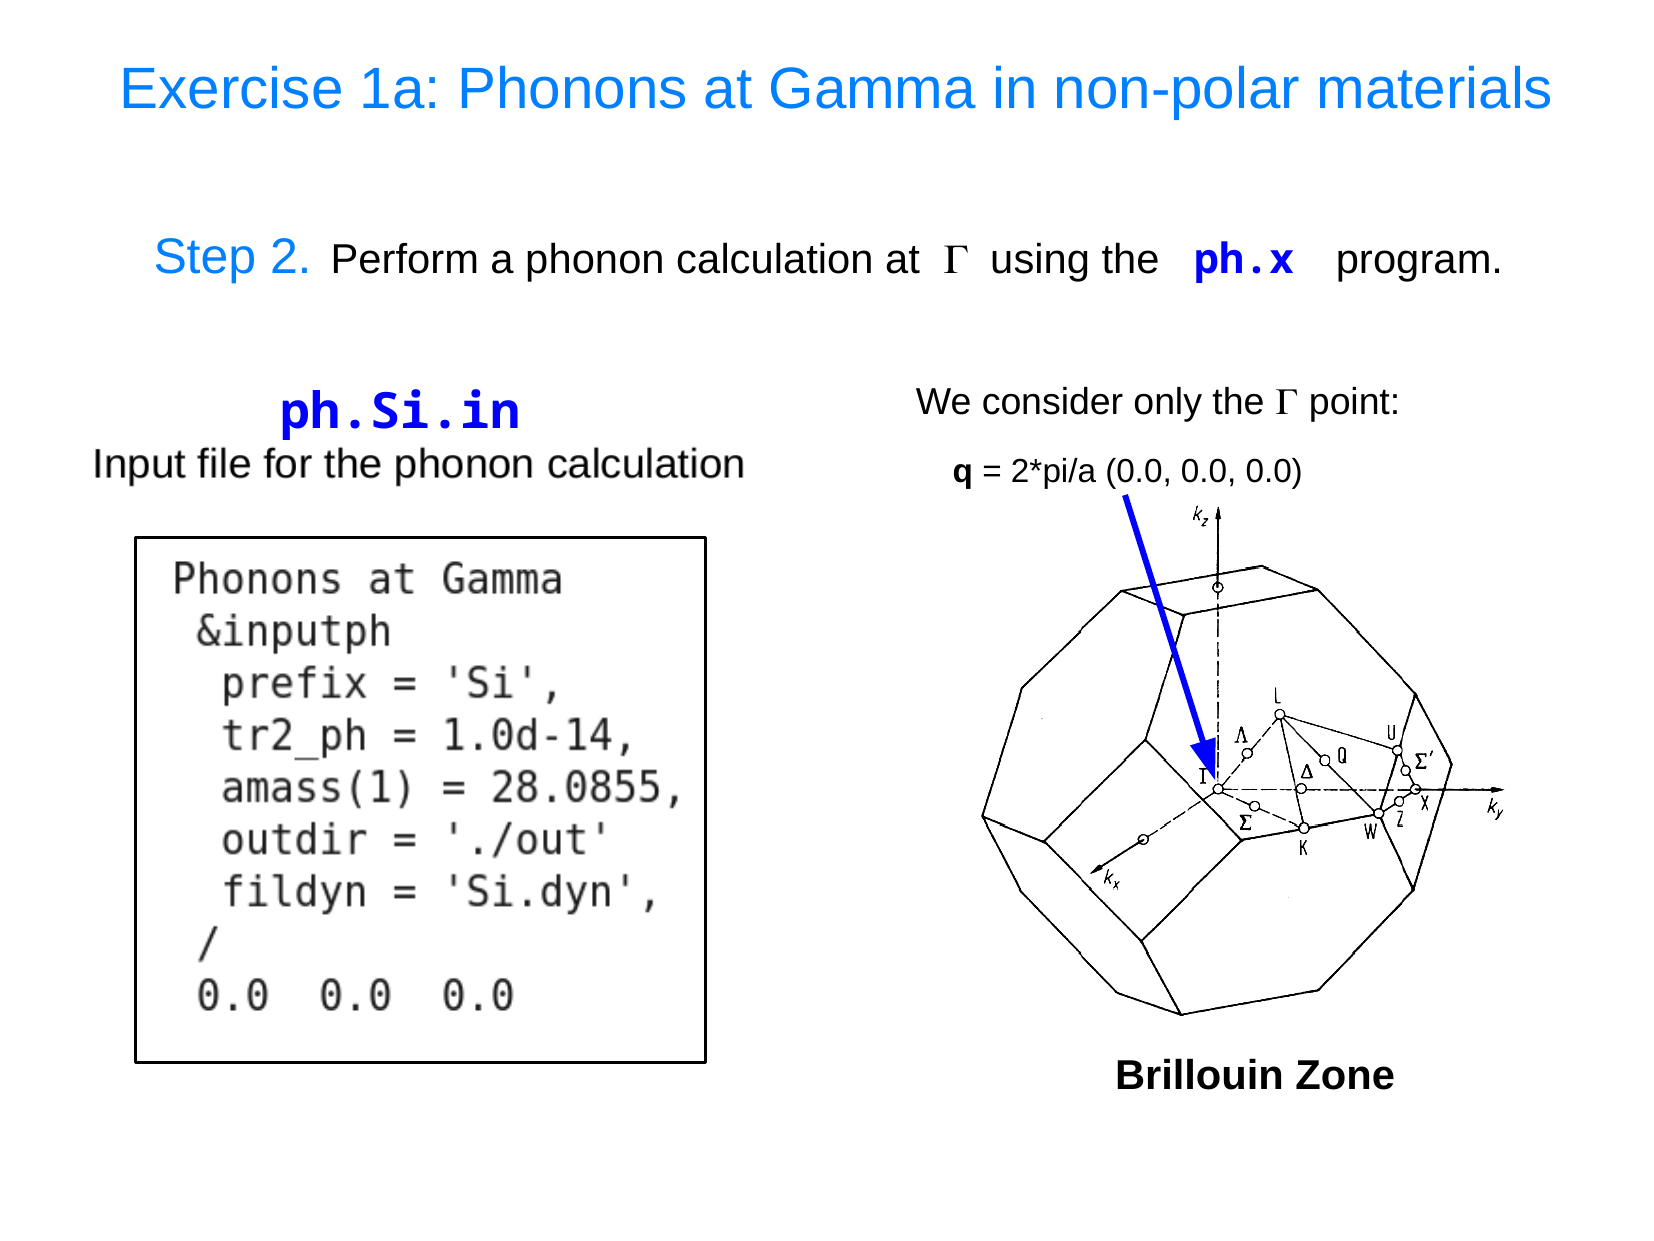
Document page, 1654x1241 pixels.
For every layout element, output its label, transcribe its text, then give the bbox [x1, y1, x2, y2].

list Step 2. Perform a phonon calculation at Γ using the ph.x program. [82, 213, 1571, 331]
list ph.Si.in [210, 375, 612, 462]
picture [86, 441, 751, 493]
title Exercise 1a: Phonons at Gamma in non-polar materials [82, 0, 1571, 192]
list We consider only the Γ point: q = 2*pi/a (0.0, 0.0, 0.0) [826, 380, 1502, 516]
picture [975, 504, 1510, 1019]
list Brillouin Zone [1044, 1029, 1420, 1146]
picture [161, 552, 691, 1033]
